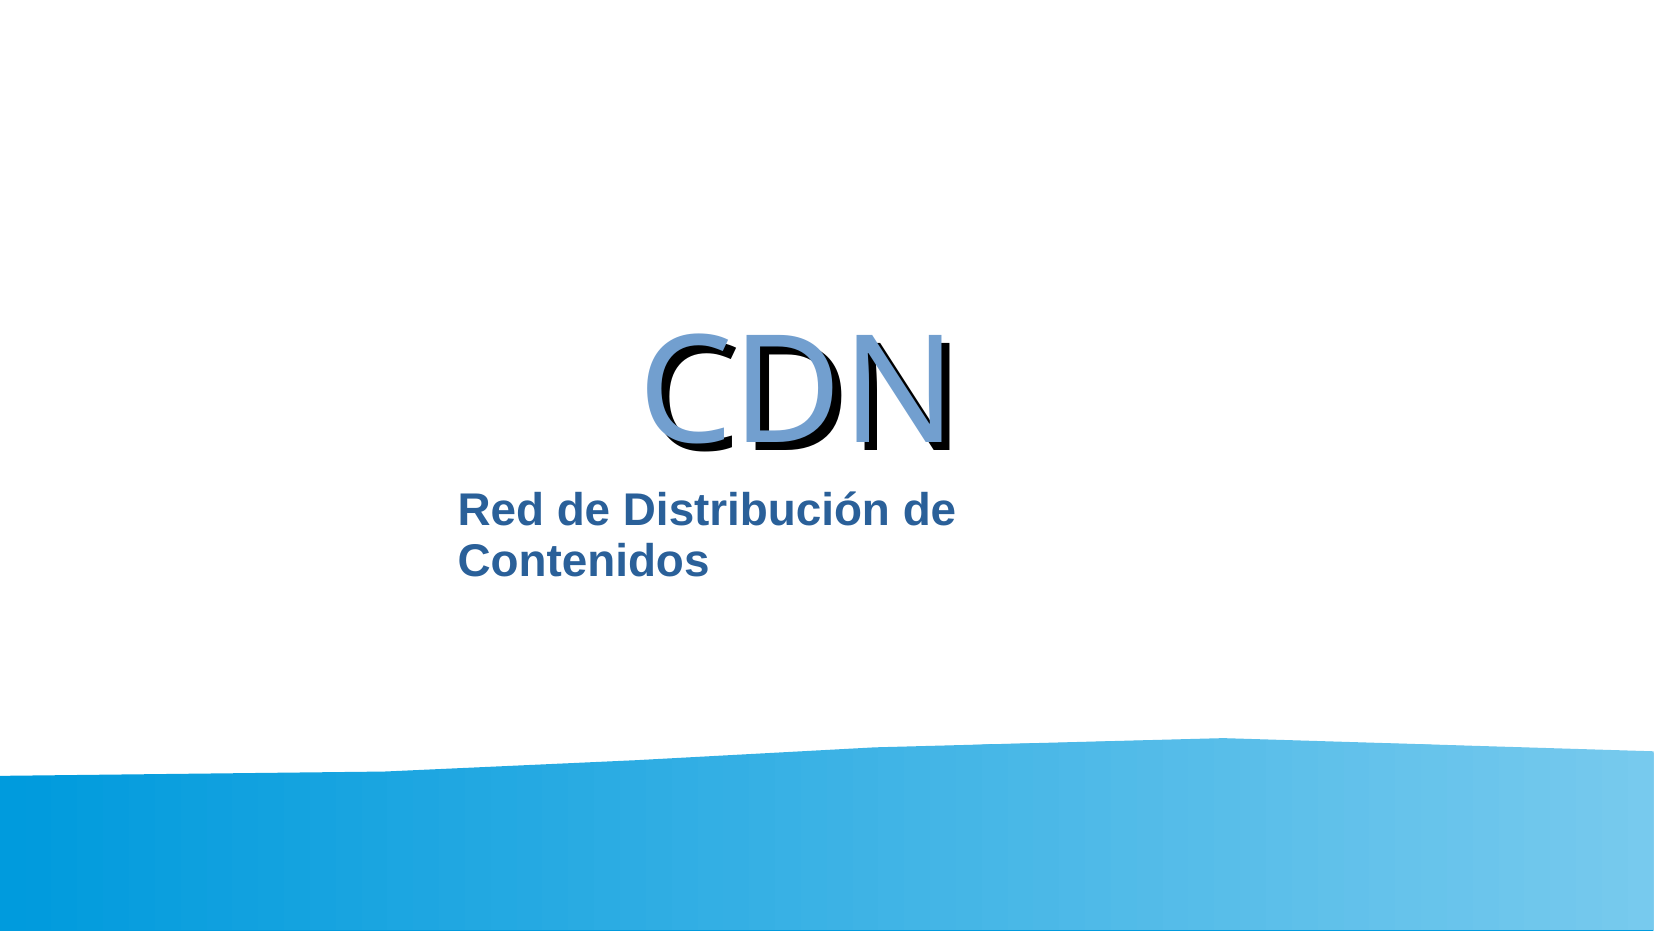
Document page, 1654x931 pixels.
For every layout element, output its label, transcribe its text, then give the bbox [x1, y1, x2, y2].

text_box Red de Distribución de Contenidos [442, 476, 1182, 591]
title CDN [0, 265, 1595, 502]
